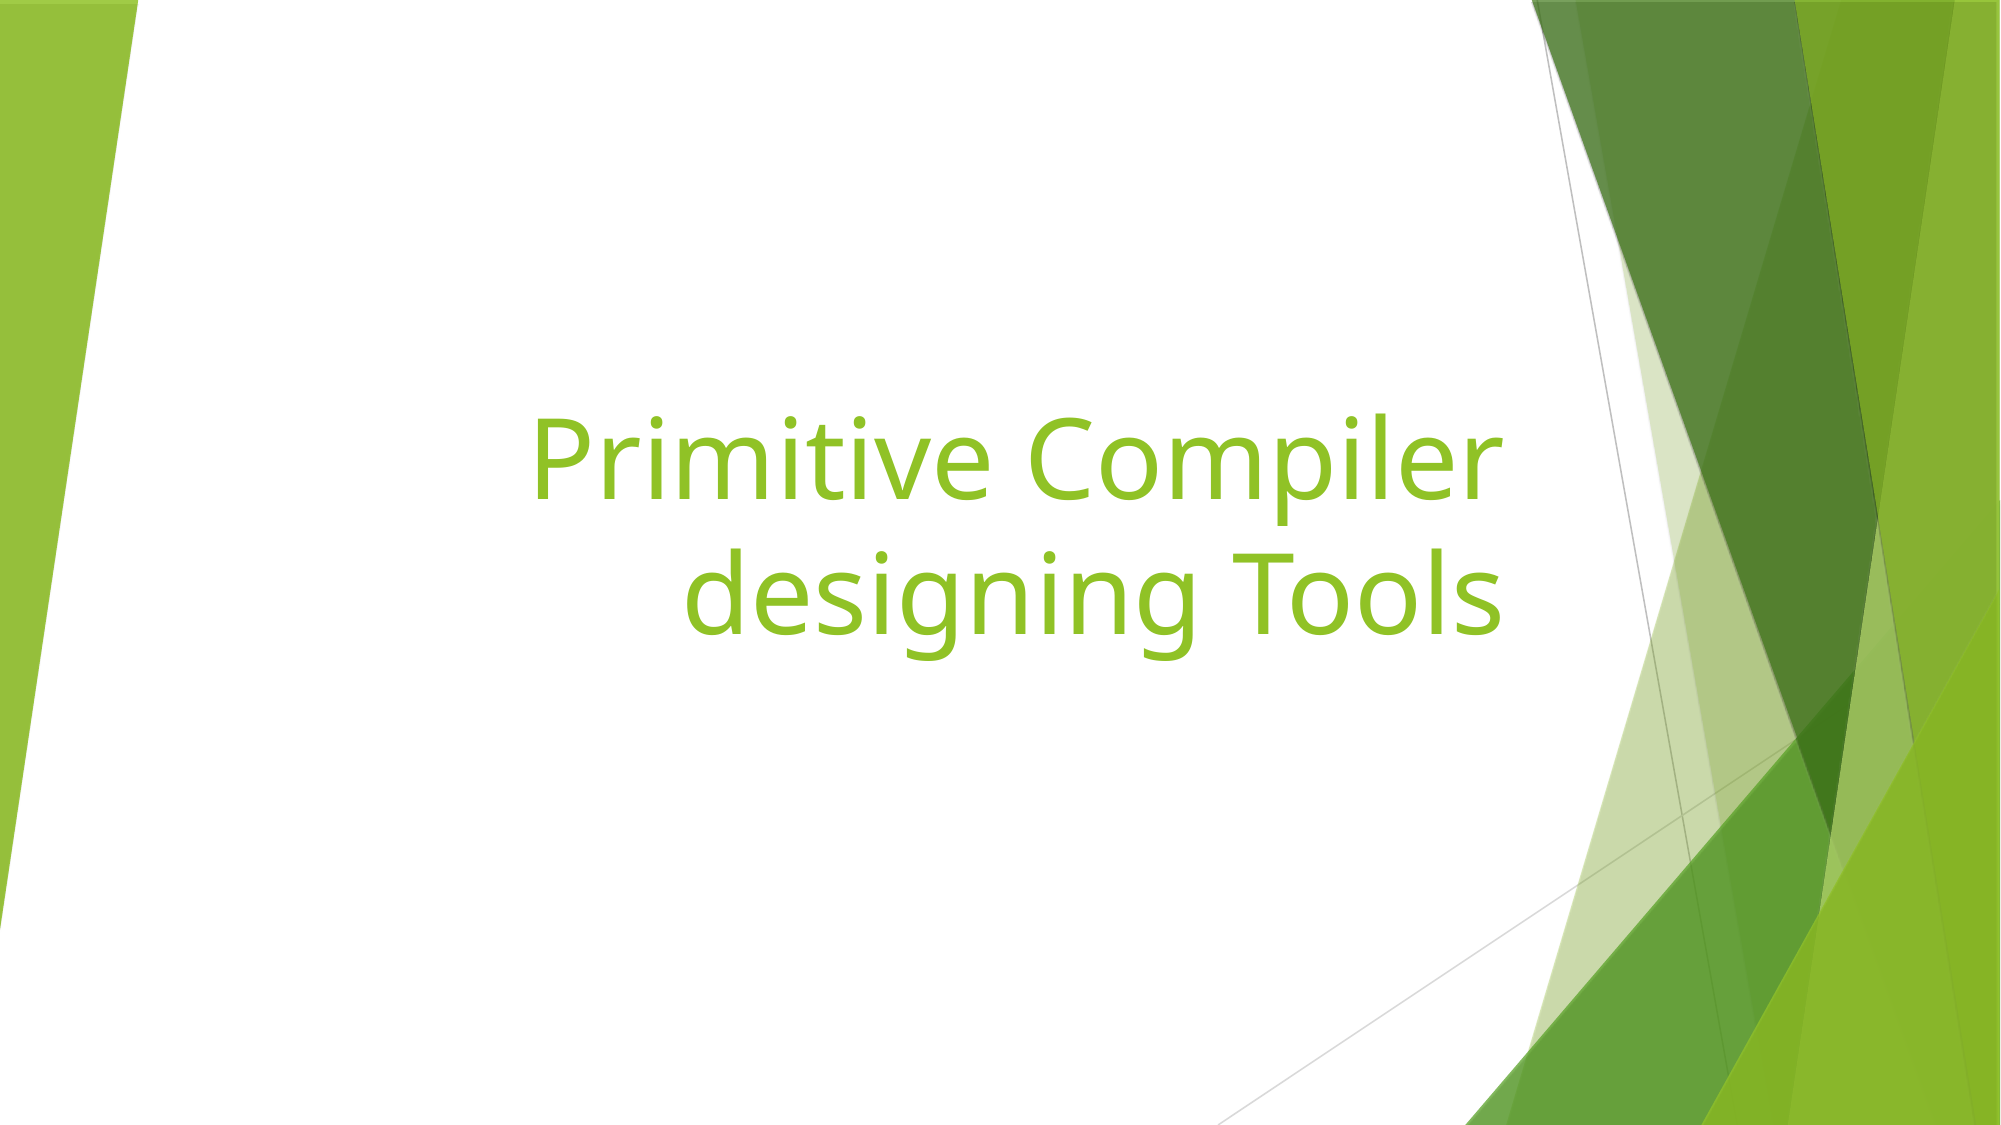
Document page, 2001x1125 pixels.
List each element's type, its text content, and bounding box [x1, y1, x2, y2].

title Primitive Compiler designing Tools [247, 394, 1522, 665]
